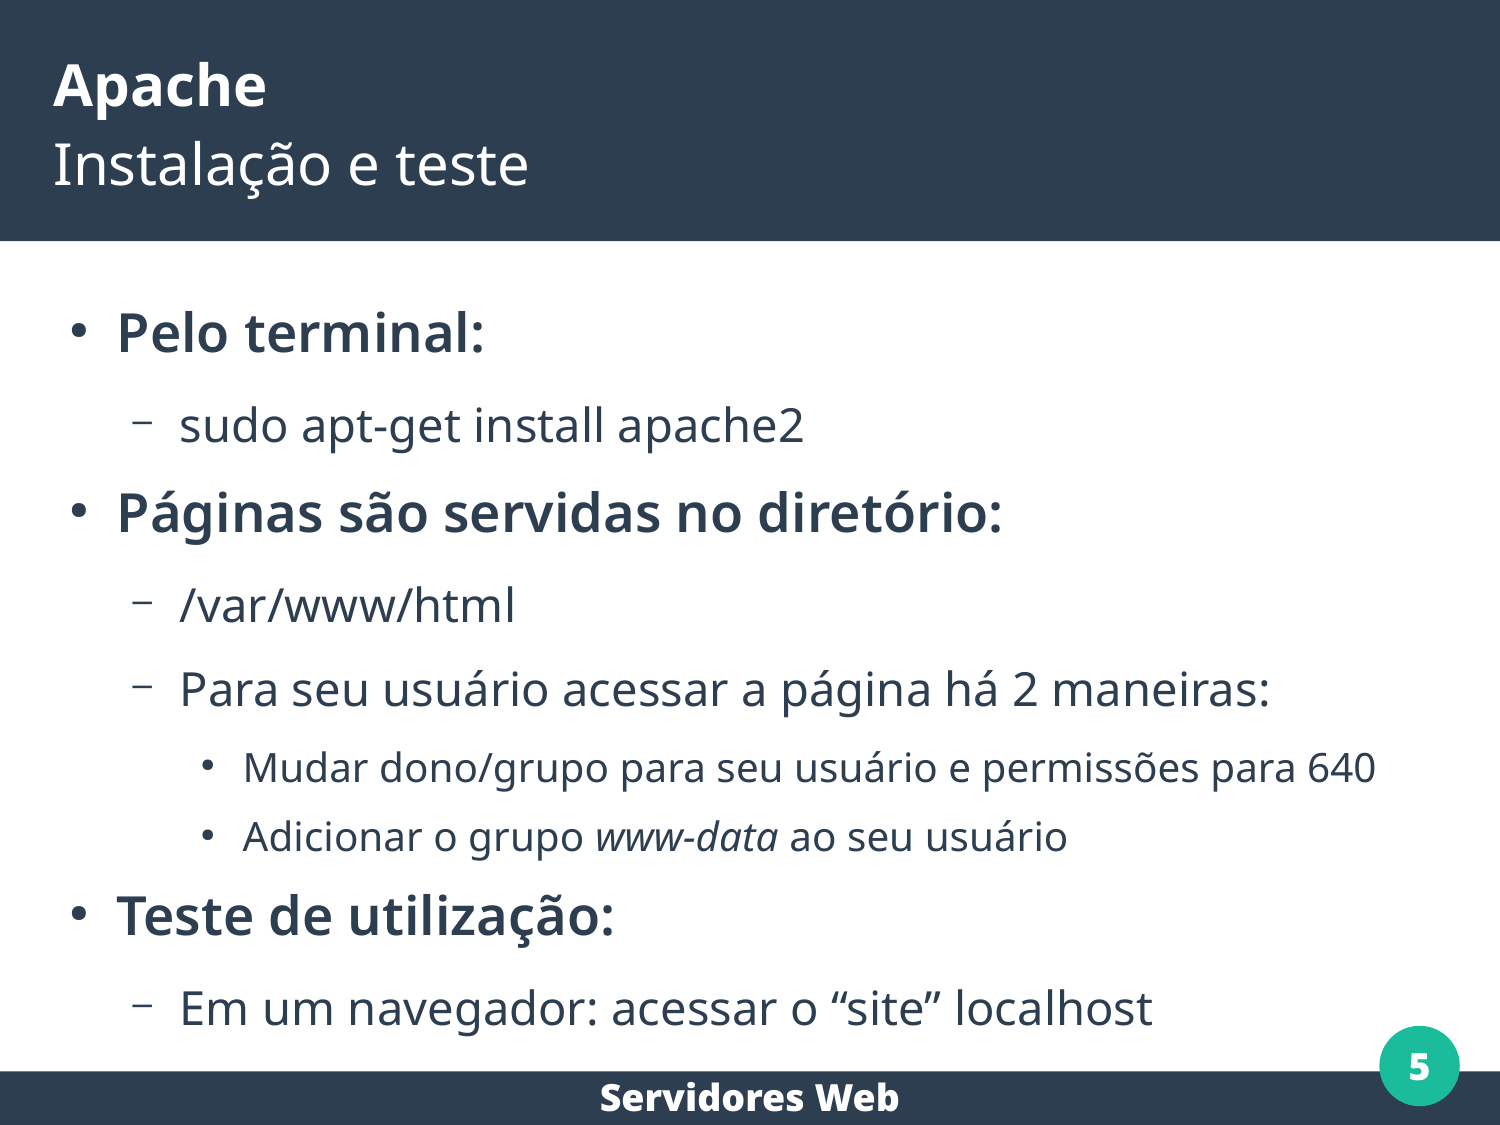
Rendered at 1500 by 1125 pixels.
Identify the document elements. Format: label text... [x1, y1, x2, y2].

title Apache Instalação e teste [53, 44, 1447, 188]
list Pelo terminal: sudo apt-get install apache2 Páginas são servidas no diretório: /var/www/html Para seu usuário acessar a página há 2 maneiras: Mudar dono/grupo para seu usuário e permissões para 640 Adicionar o grupo www-data ao seu usuário Teste de utilização: Em um navegador: acessar o “site” localhost [53, 294, 1447, 1045]
